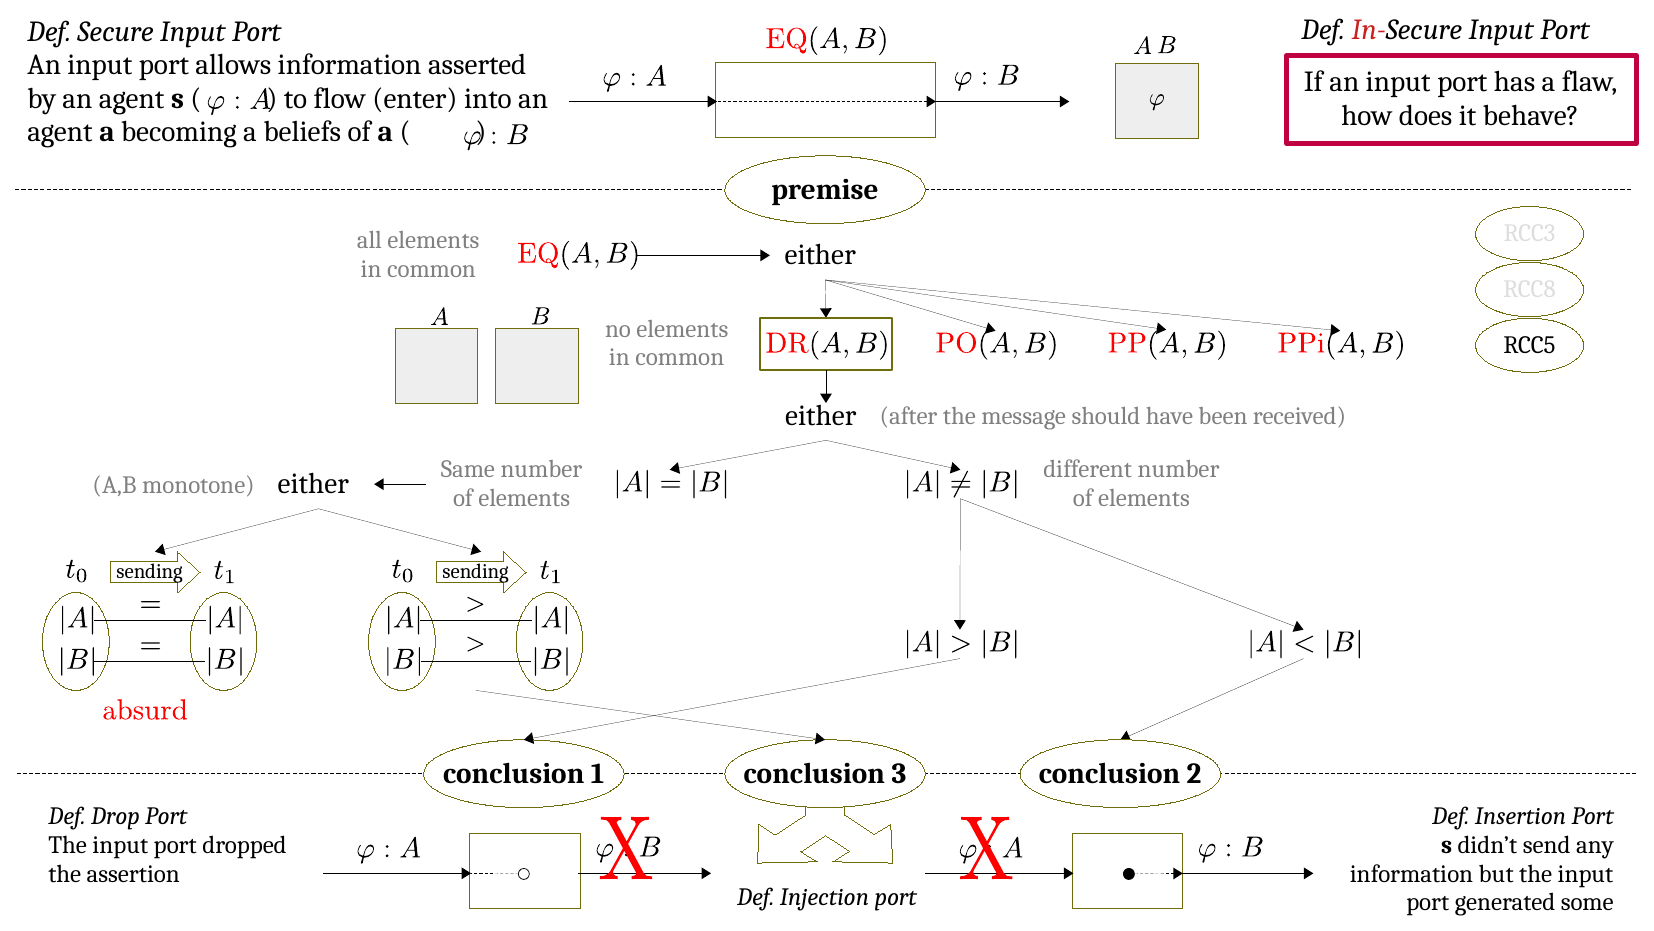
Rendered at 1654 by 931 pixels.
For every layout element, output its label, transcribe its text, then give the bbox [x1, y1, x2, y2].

text_box (after the message should have been received) [864, 394, 1404, 439]
picture [958, 816, 1023, 880]
text_box Def. Insertion Port s didn’t send any information but the input port generated some [1334, 794, 1640, 927]
picture [765, 26, 886, 56]
text_box [1115, 63, 1199, 139]
picture [1247, 629, 1360, 659]
text_box RCC5 [1475, 318, 1584, 373]
picture [391, 559, 413, 583]
picture [531, 604, 568, 636]
picture [935, 330, 1056, 360]
picture [517, 240, 638, 270]
text_box [469, 833, 581, 909]
picture [138, 641, 162, 655]
picture [205, 604, 242, 636]
picture [138, 600, 162, 613]
picture [1133, 36, 1152, 54]
text_box no elements in common [590, 307, 751, 381]
picture [530, 307, 550, 325]
picture [464, 635, 485, 653]
text_box If an input port has a flaw, how does it behave? [1286, 55, 1637, 144]
text_box [395, 328, 478, 404]
text_box premise [724, 155, 926, 224]
text_box [495, 328, 579, 404]
text_box [715, 62, 936, 138]
picture [464, 595, 485, 613]
text_box either [262, 459, 375, 509]
picture [383, 604, 421, 636]
text_box conclusion 1 [423, 739, 625, 808]
text_box Def. Secure Input Port An input port allows information asserted by an agent s ( ) to flow (enter) into an agent a becoming a beliefs of a ( ) [12, 7, 569, 161]
text_box sending [110, 551, 201, 593]
picture [903, 469, 1017, 499]
picture [903, 629, 1017, 659]
picture [1148, 94, 1164, 111]
text_box all elements in common [342, 218, 503, 292]
picture [1277, 330, 1403, 360]
picture [462, 124, 528, 151]
text_box either [769, 230, 882, 280]
text_box conclusion 2 [1020, 739, 1221, 808]
text_box conclusion 3 [724, 739, 926, 808]
picture [953, 64, 1019, 91]
picture [356, 836, 421, 864]
text_box Def. Injection port [722, 875, 948, 922]
picture [613, 469, 727, 499]
picture [430, 307, 448, 325]
picture [212, 559, 235, 585]
picture [1156, 36, 1176, 54]
picture [538, 559, 561, 585]
text_box Def. In-Secure Input Port [1286, 6, 1633, 90]
picture [65, 559, 87, 583]
text_box different number of elements [1028, 447, 1246, 521]
picture [530, 645, 569, 678]
picture [595, 816, 661, 880]
picture [602, 64, 667, 92]
picture [102, 699, 188, 720]
text_box sending [436, 551, 527, 593]
picture [1106, 329, 1226, 361]
picture [206, 88, 271, 116]
text_box RCC8 [1475, 262, 1584, 317]
picture [204, 645, 243, 678]
picture [764, 329, 888, 361]
picture [382, 645, 422, 678]
text_box RCC3 [1475, 206, 1584, 261]
picture [1197, 836, 1263, 863]
text_box either [770, 391, 882, 441]
picture [56, 645, 95, 678]
text_box (A,B monotone) [77, 464, 288, 509]
text_box Same number of elements [426, 447, 607, 521]
text_box [1072, 833, 1183, 909]
text_box Def. Drop Port The input port dropped the assertion [33, 794, 313, 898]
picture [57, 604, 95, 636]
